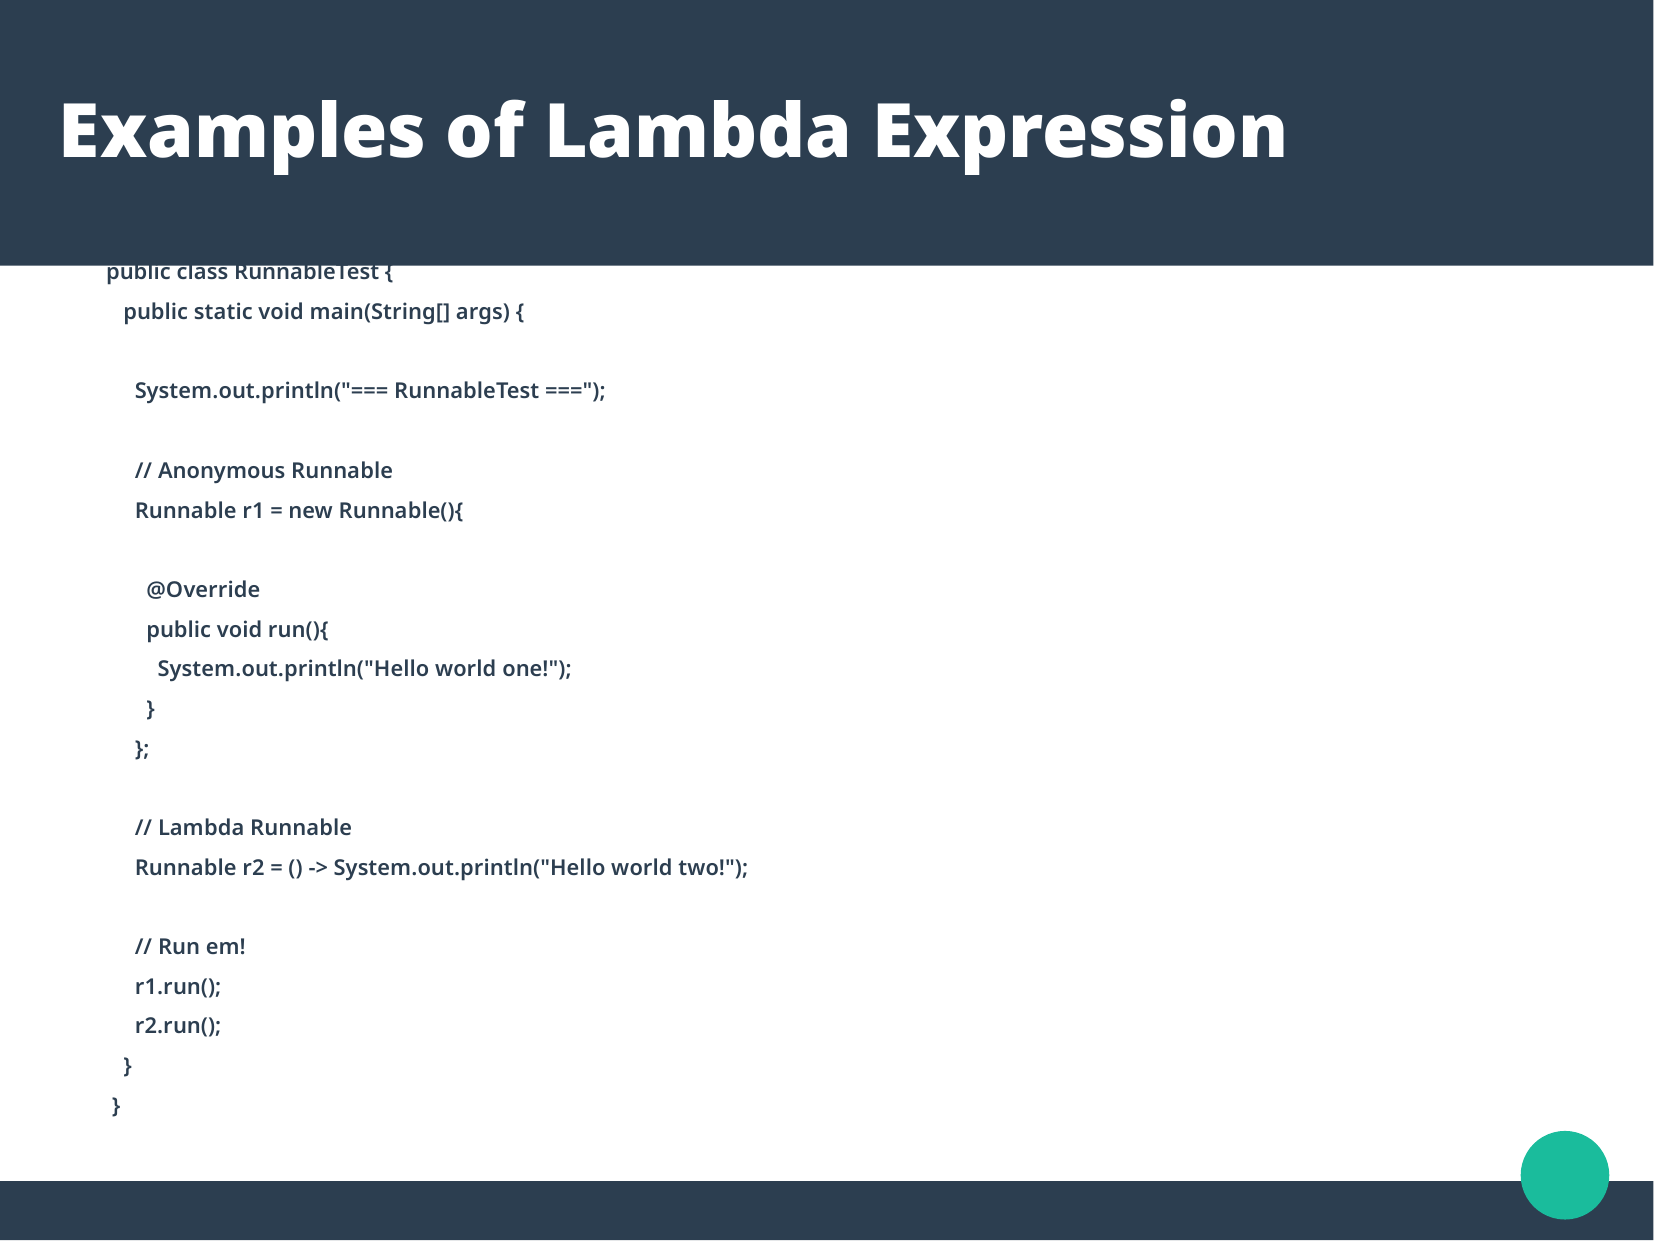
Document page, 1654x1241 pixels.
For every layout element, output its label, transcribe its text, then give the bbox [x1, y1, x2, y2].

title Examples of Lambda Expression [59, 49, 1595, 207]
list public class RunnableTest { public static void main(String[] args) { System.out.println("=== RunnableTest ==="); // Anonymous Runnable Runnable r1 = new Runnable(){ @Override public void run(){ System.out.println("Hello world one!"); } }; // Lambda Runnable Runnable r2 = () -> System.out.println("Hello world two!"); // Run em! r1.run(); r2.run(); } } [82, 256, 1621, 1141]
